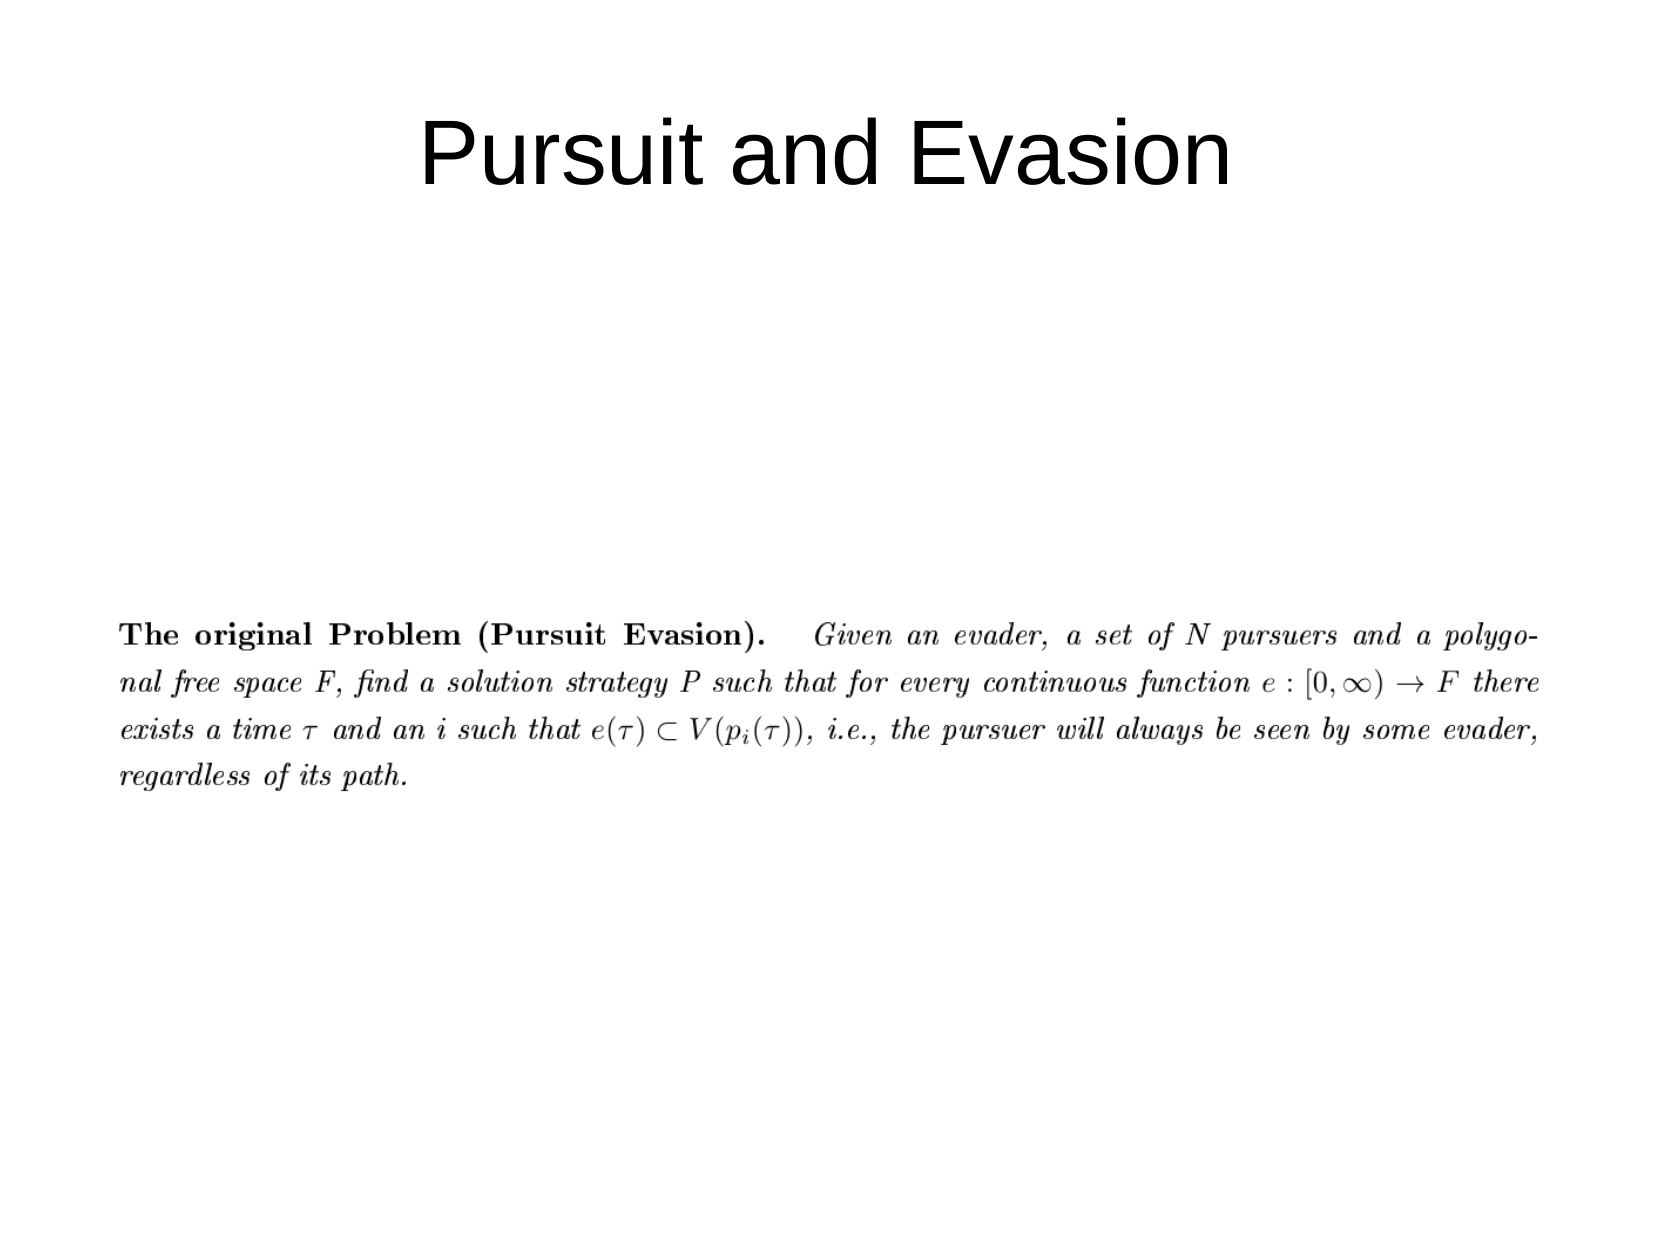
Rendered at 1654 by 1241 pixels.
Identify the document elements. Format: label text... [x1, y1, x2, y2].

picture [97, 588, 1556, 810]
title Pursuit and Evasion [82, 49, 1571, 257]
